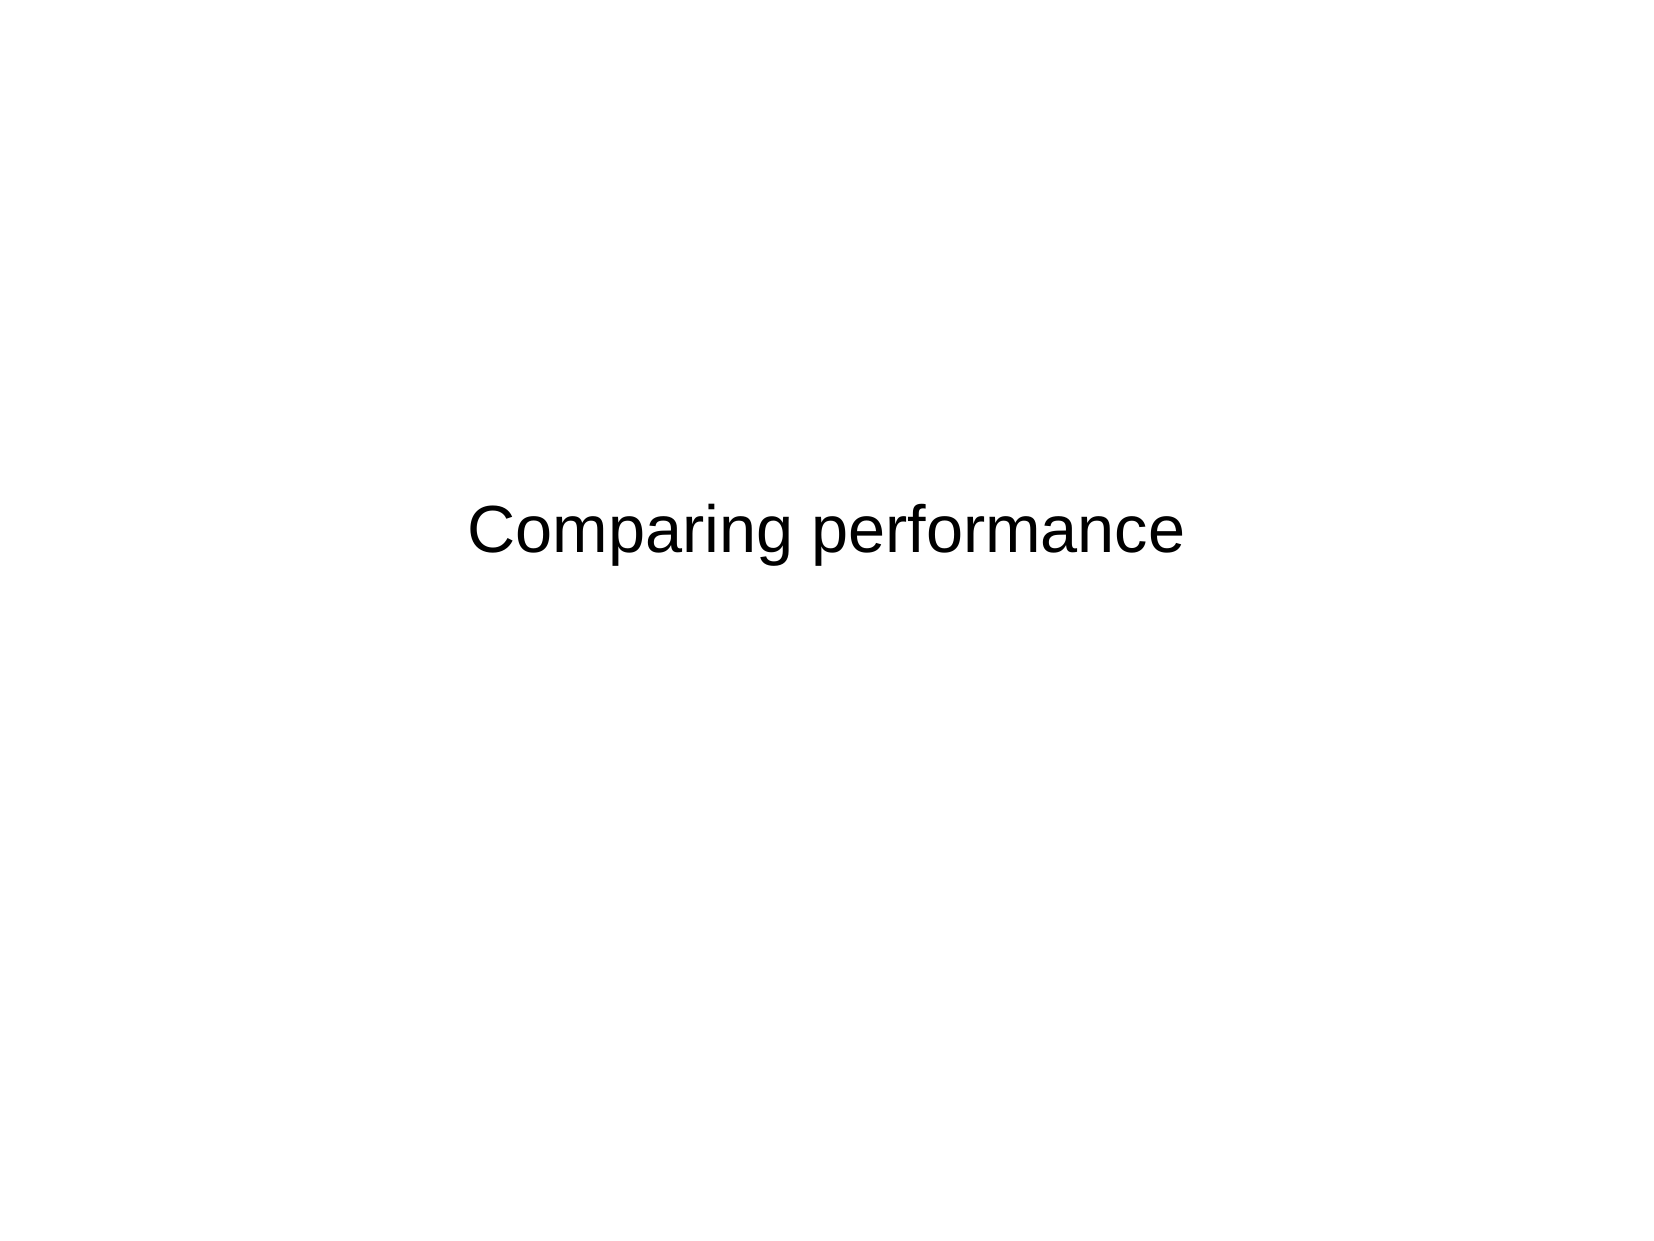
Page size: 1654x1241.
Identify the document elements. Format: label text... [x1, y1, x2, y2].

subtitle Comparing performance [82, 49, 1571, 1010]
